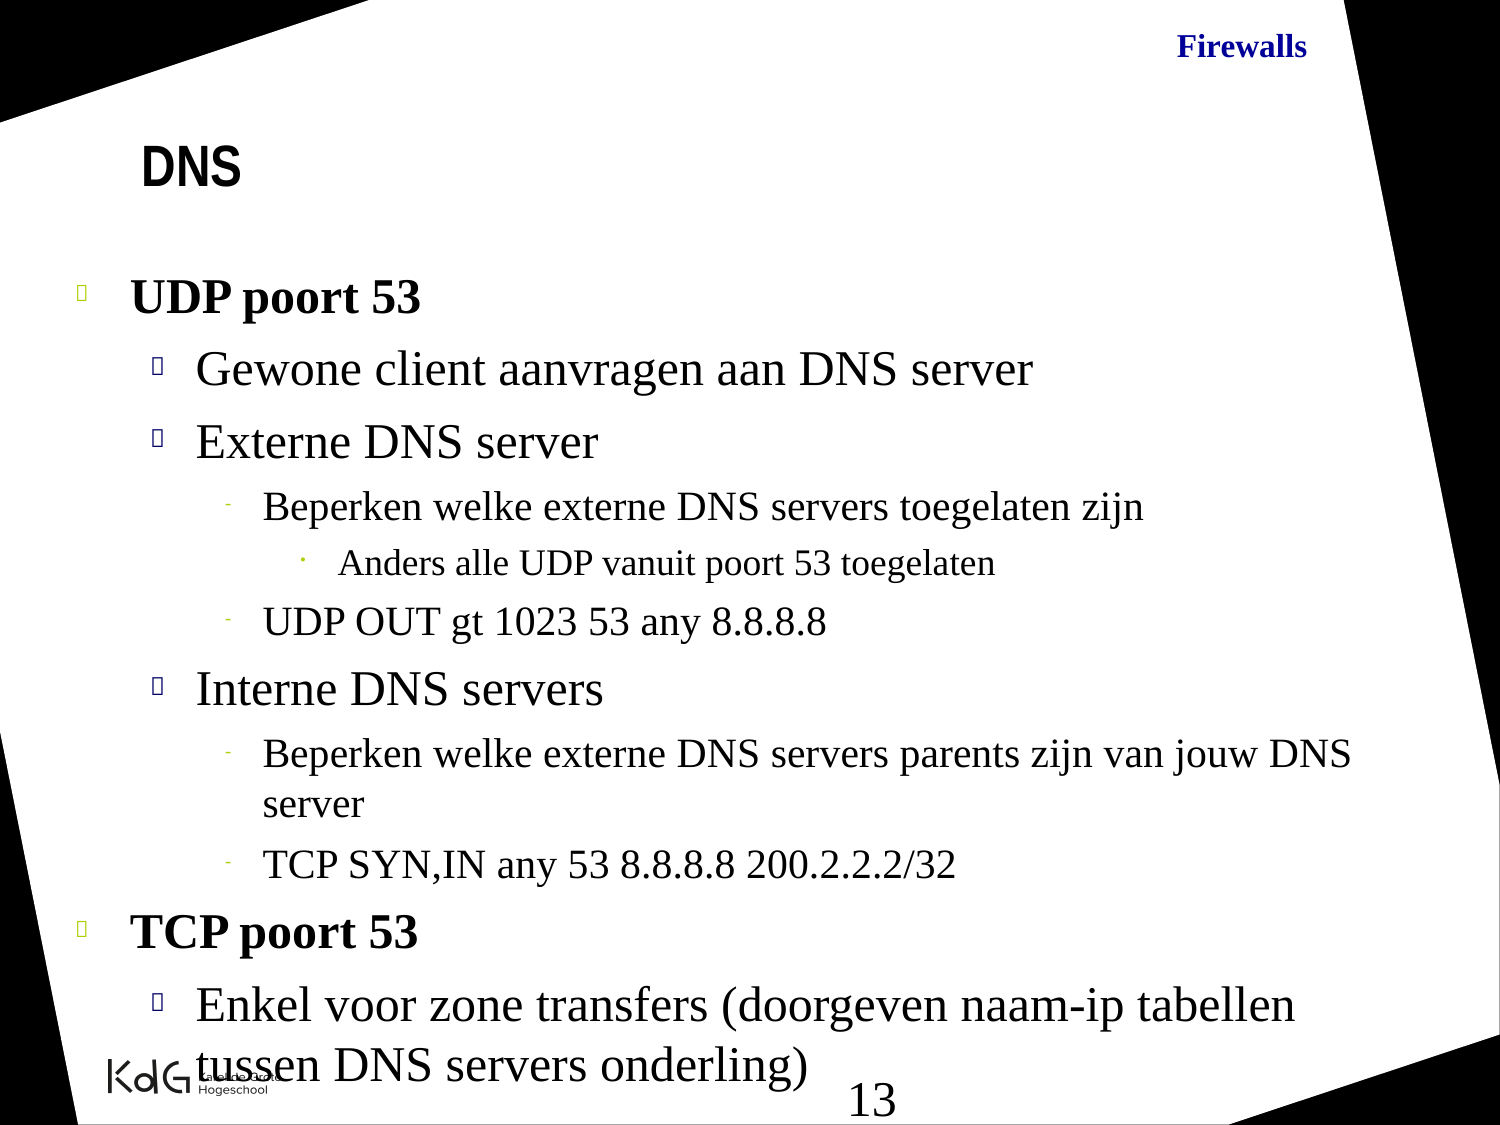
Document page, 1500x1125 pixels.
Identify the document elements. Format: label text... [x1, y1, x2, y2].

text_box UDP poort 53 Gewone client aanvragen aan DNS server Externe DNS server Beperken welke externe DNS servers toegelaten zijn Anders alle UDP vanuit poort 53 toegelaten UDP OUT gt 1023 53 any 8.8.8.8 Interne DNS servers Beperken welke externe DNS servers parents zijn van jouw DNS server TCP SYN,IN any 53 8.8.8.8 200.2.2.2/32 TCP poort 53 Enkel voor zone transfers (doorgeven naam-ip tabellen tussen DNS servers onderling) [75, 263, 1425, 1037]
picture [108, 1059, 281, 1096]
picture [217, 1059, 226, 1079]
text_box DNS [141, 72, 1447, 253]
